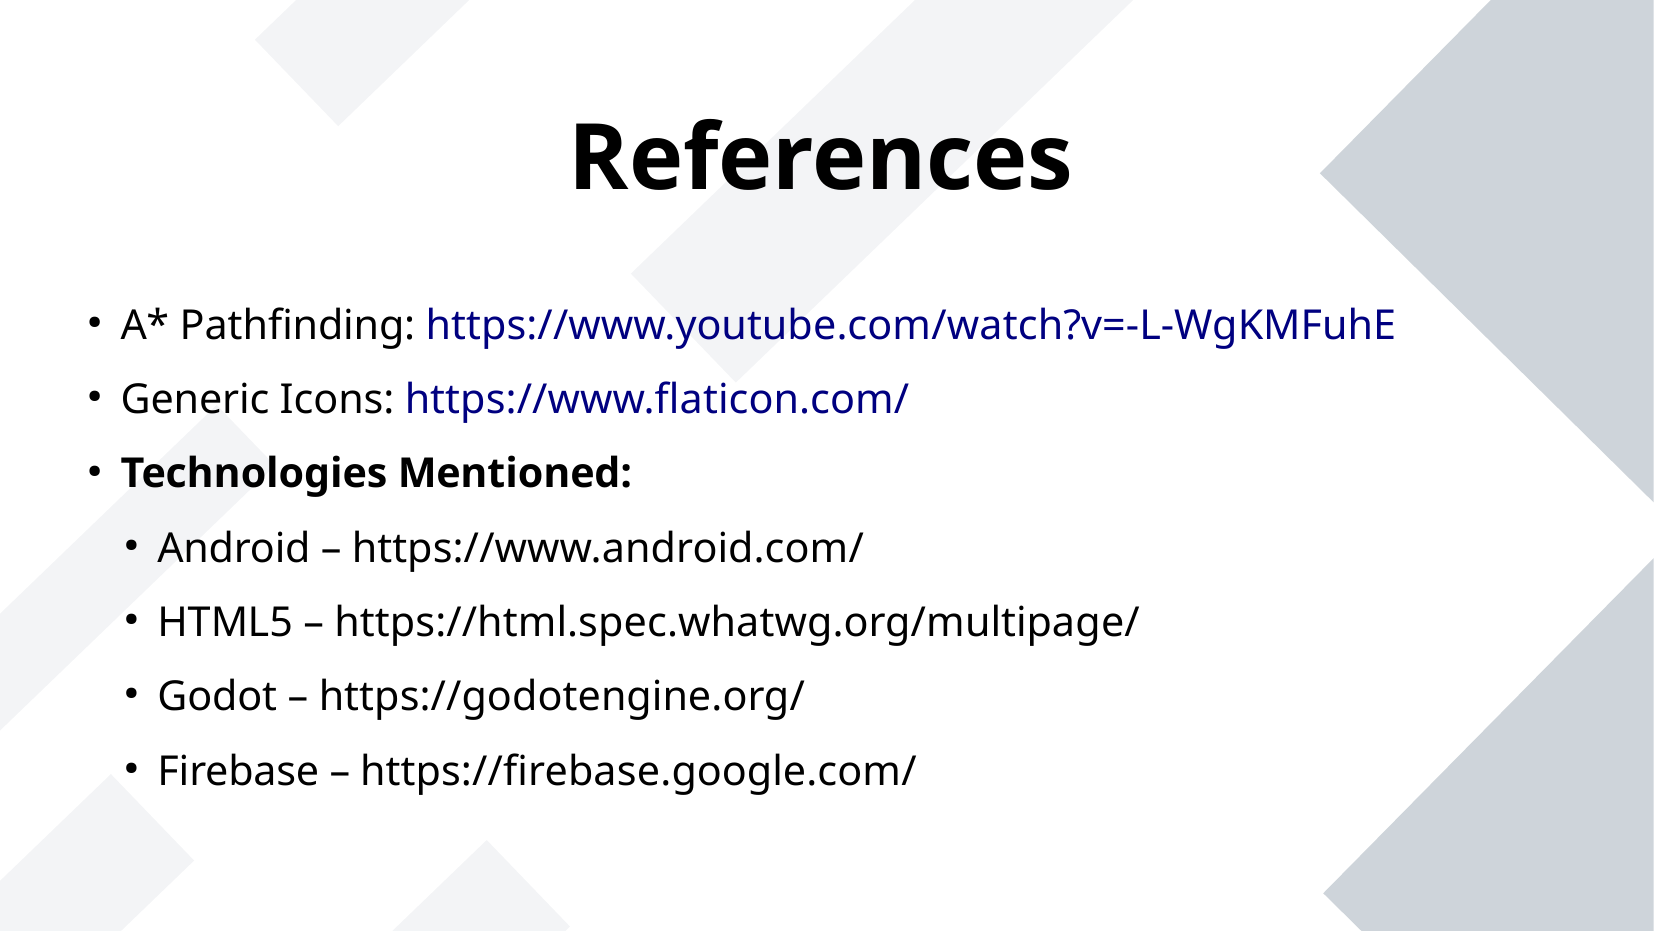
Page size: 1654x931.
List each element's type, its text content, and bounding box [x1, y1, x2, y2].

title References [76, 76, 1565, 233]
list A* Pathfinding: https://www.youtube.com/watch?v=-L-WgKMFuhE Generic Icons: https://www.flaticon.com/ Technologies Mentioned: Android – https://www.android.com/ HTML5 – https://html.spec.whatwg.org/multipage/ Godot – https://godotengine.org/ Firebase – https://firebase.google.com/ [76, 295, 1595, 798]
